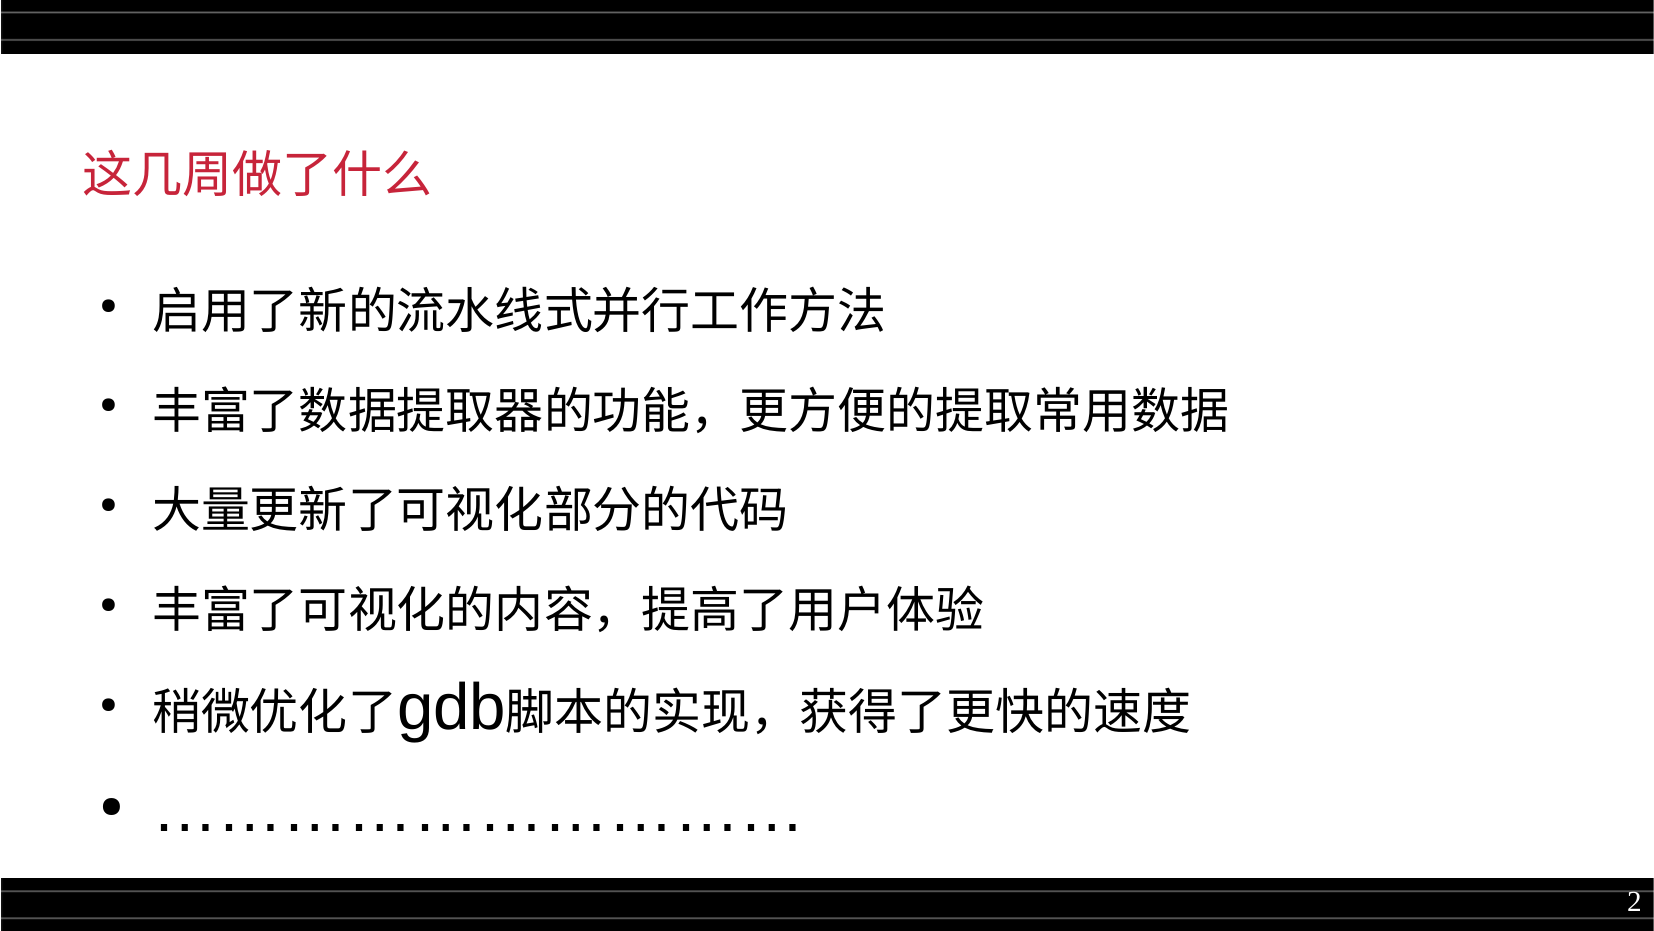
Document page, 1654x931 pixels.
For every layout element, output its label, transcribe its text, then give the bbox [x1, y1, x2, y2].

picture [1, 0, 1654, 54]
picture [1, 878, 1654, 931]
title 这几周做了什么 [82, 92, 1571, 249]
list 启用了新的流水线式并行工作方法 丰富了数据提取器的功能，更方便的提取常用数据 大量更新了可视化部分的代码 丰富了可视化的内容，提高了用户体验 稍微优化了gdb脚本的实现，获得了更快的速度 ………………………… [82, 271, 1571, 851]
